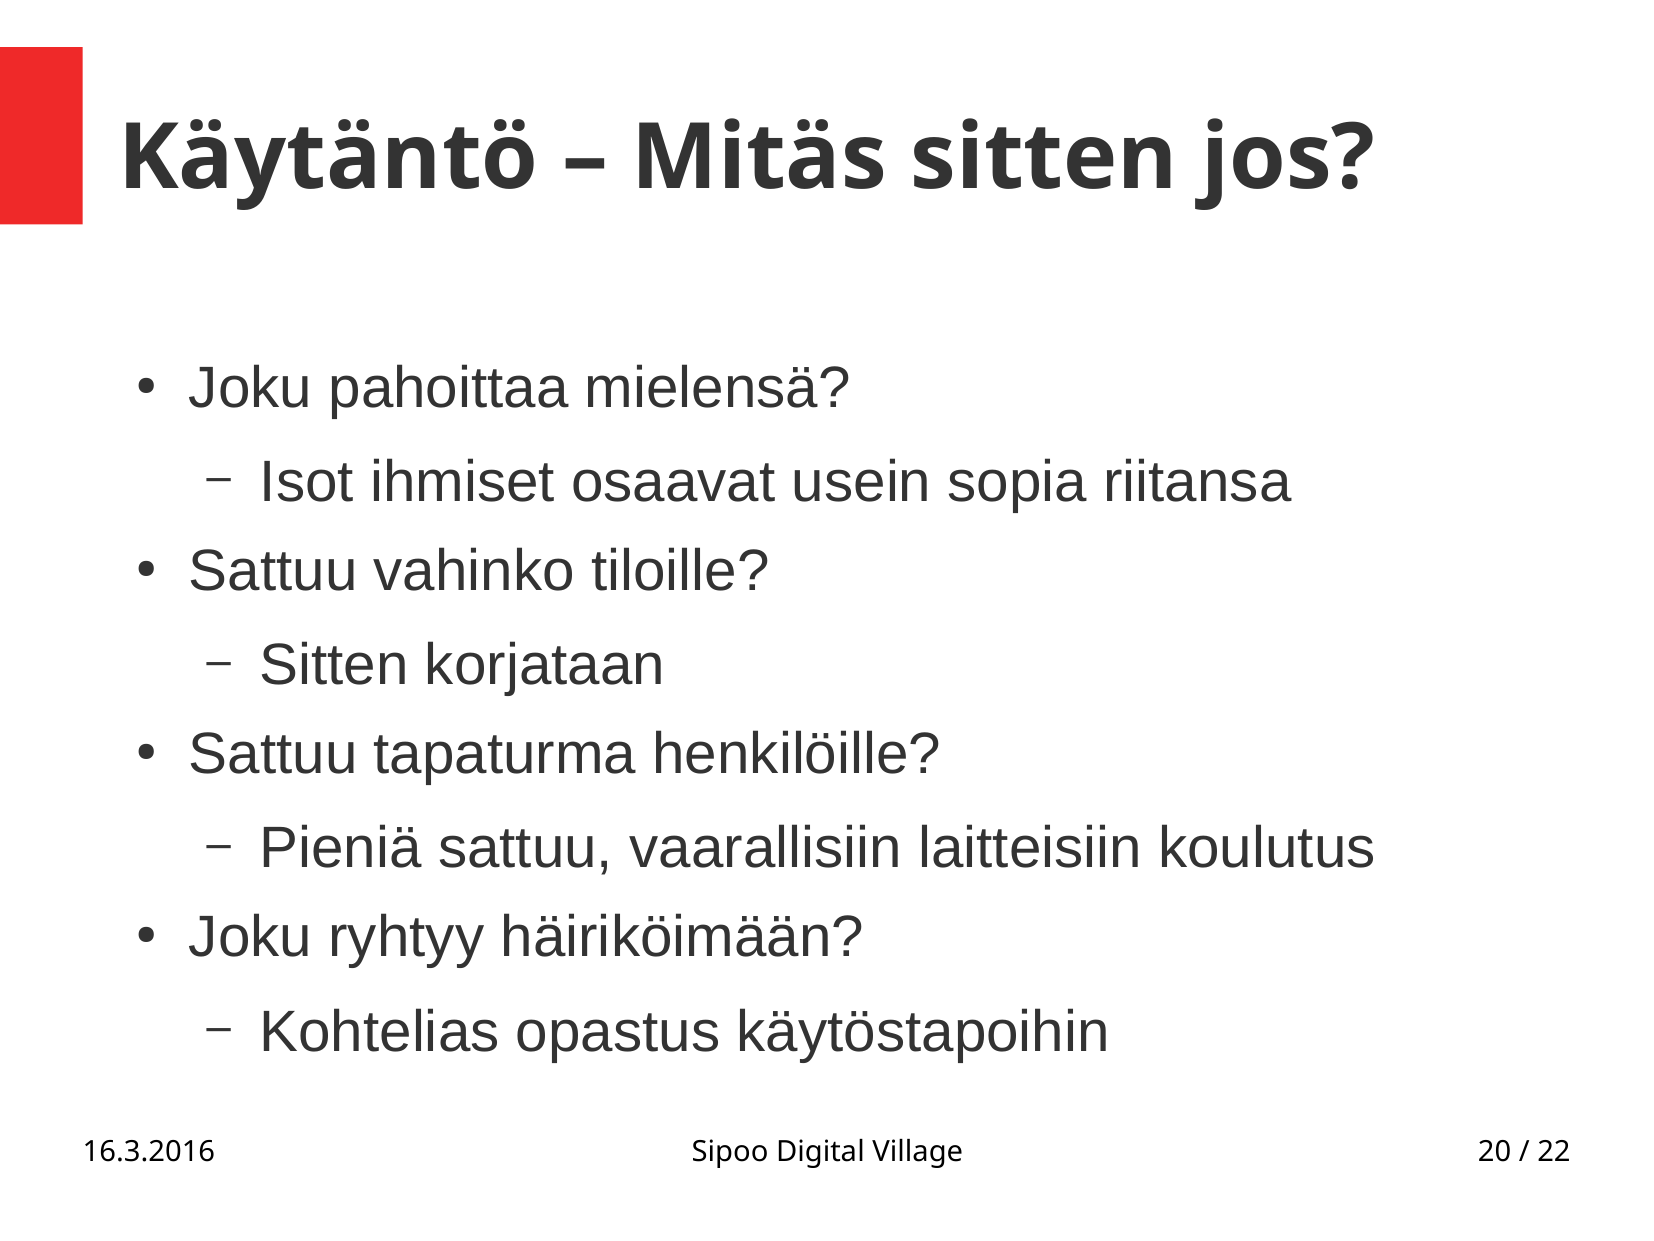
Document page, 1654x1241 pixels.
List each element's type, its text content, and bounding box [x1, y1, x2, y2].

title Käytäntö – Mitäs sitten jos? [118, 49, 1571, 257]
list Joku pahoittaa mielensä? Isot ihmiset osaavat usein sopia riitansa Sattuu vahinko tiloille? Sitten korjataan Sattuu tapaturma henkilöille? Pieniä sattuu, vaarallisiin laitteisiin koulutus Joku ryhtyy häiriköimään? Kohtelias opastus käytöstapoihin [118, 354, 1536, 1074]
